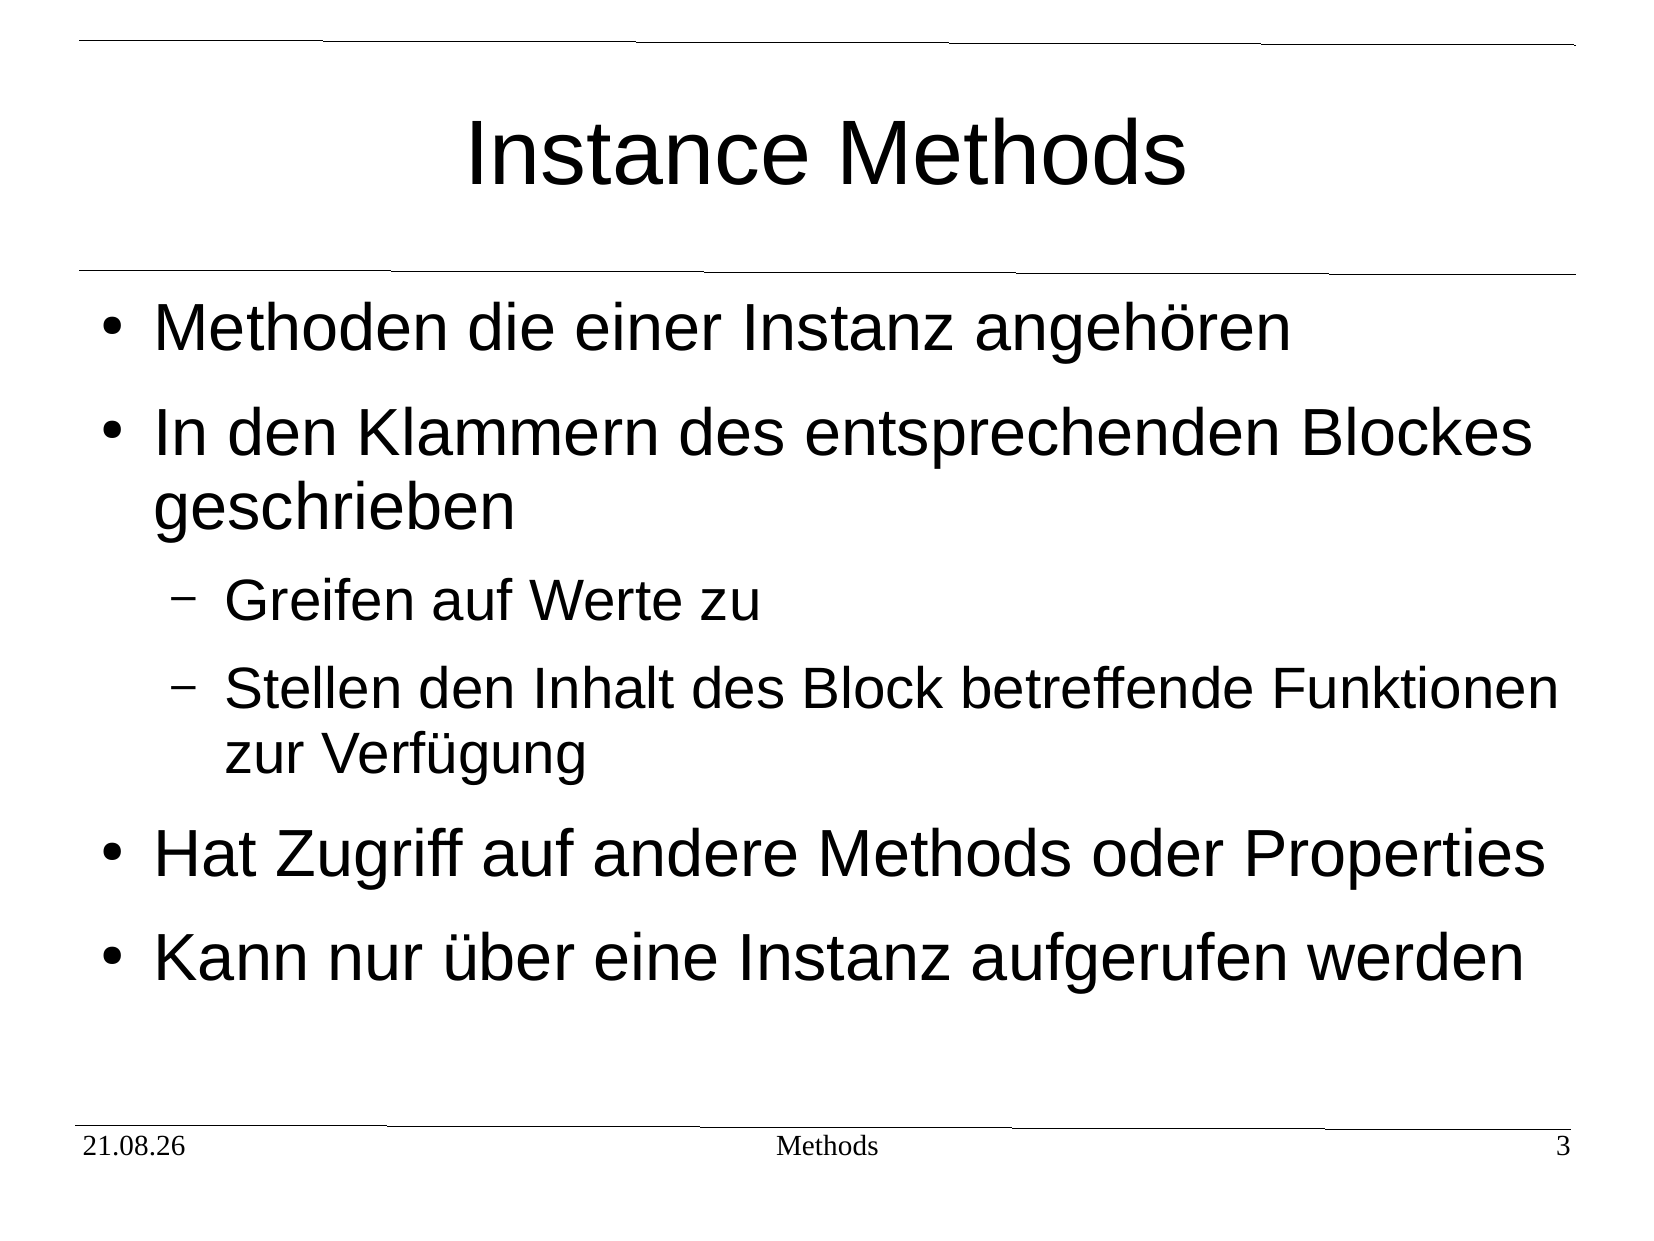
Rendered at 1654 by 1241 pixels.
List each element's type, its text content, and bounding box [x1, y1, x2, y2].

list Methoden die einer Instanz angehören In den Klammern des entsprechenden Blockes geschrieben Greifen auf Werte zu Stellen den Inhalt des Block betreffende Funktionen zur Verfügung Hat Zugriff auf andere Methods oder Properties Kann nur über eine Instanz aufgerufen werden [82, 290, 1571, 1096]
title Instance Methods [82, 49, 1571, 257]
